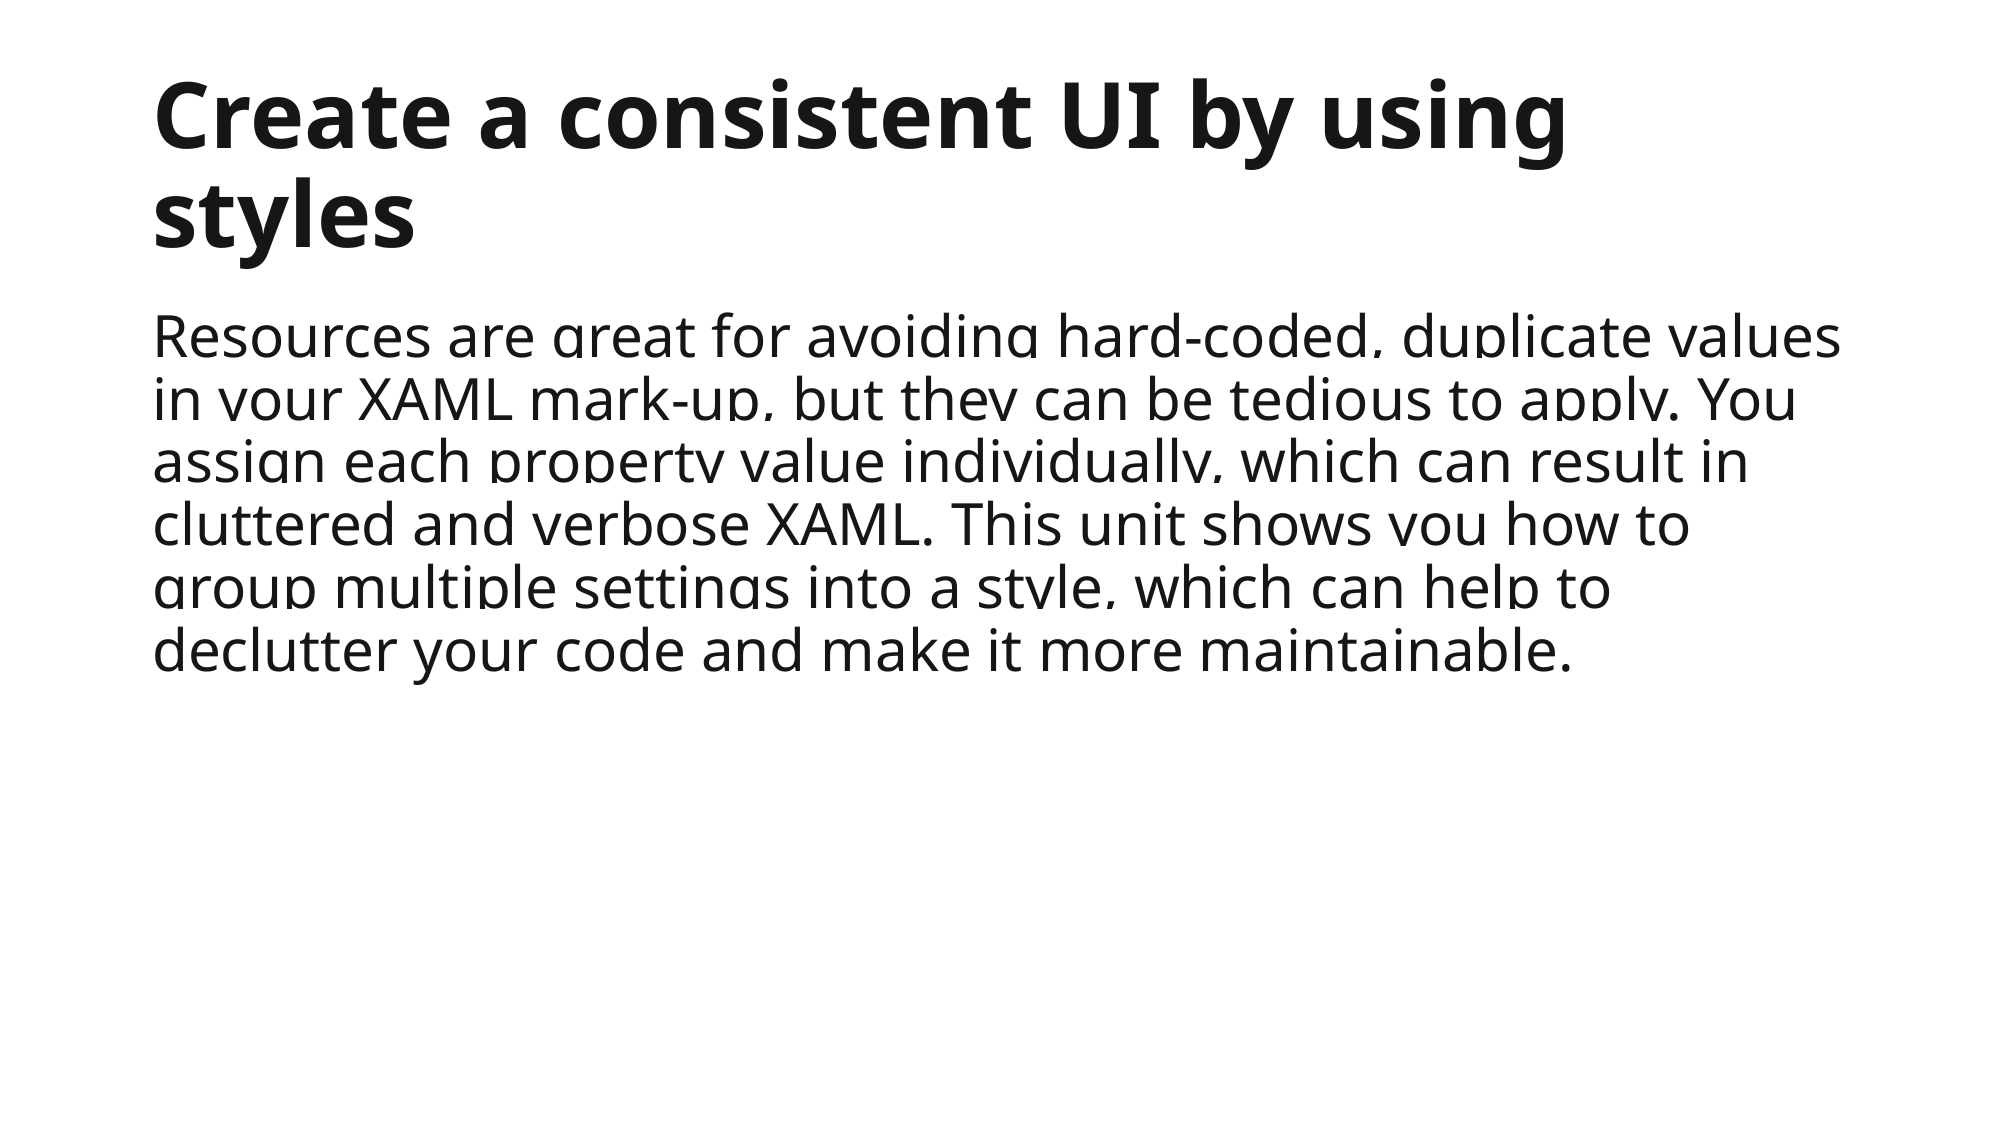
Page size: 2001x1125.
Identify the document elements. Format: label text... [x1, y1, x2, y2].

title Create a consistent UI by using styles [137, 59, 1863, 278]
list Resources are great for avoiding hard-coded, duplicate values in your XAML mark-up, but they can be tedious to apply. You assign each property value individually, which can result in cluttered and verbose XAML. This unit shows you how to group multiple settings into a style, which can help to declutter your code and make it more maintainable. [137, 299, 1863, 1014]
